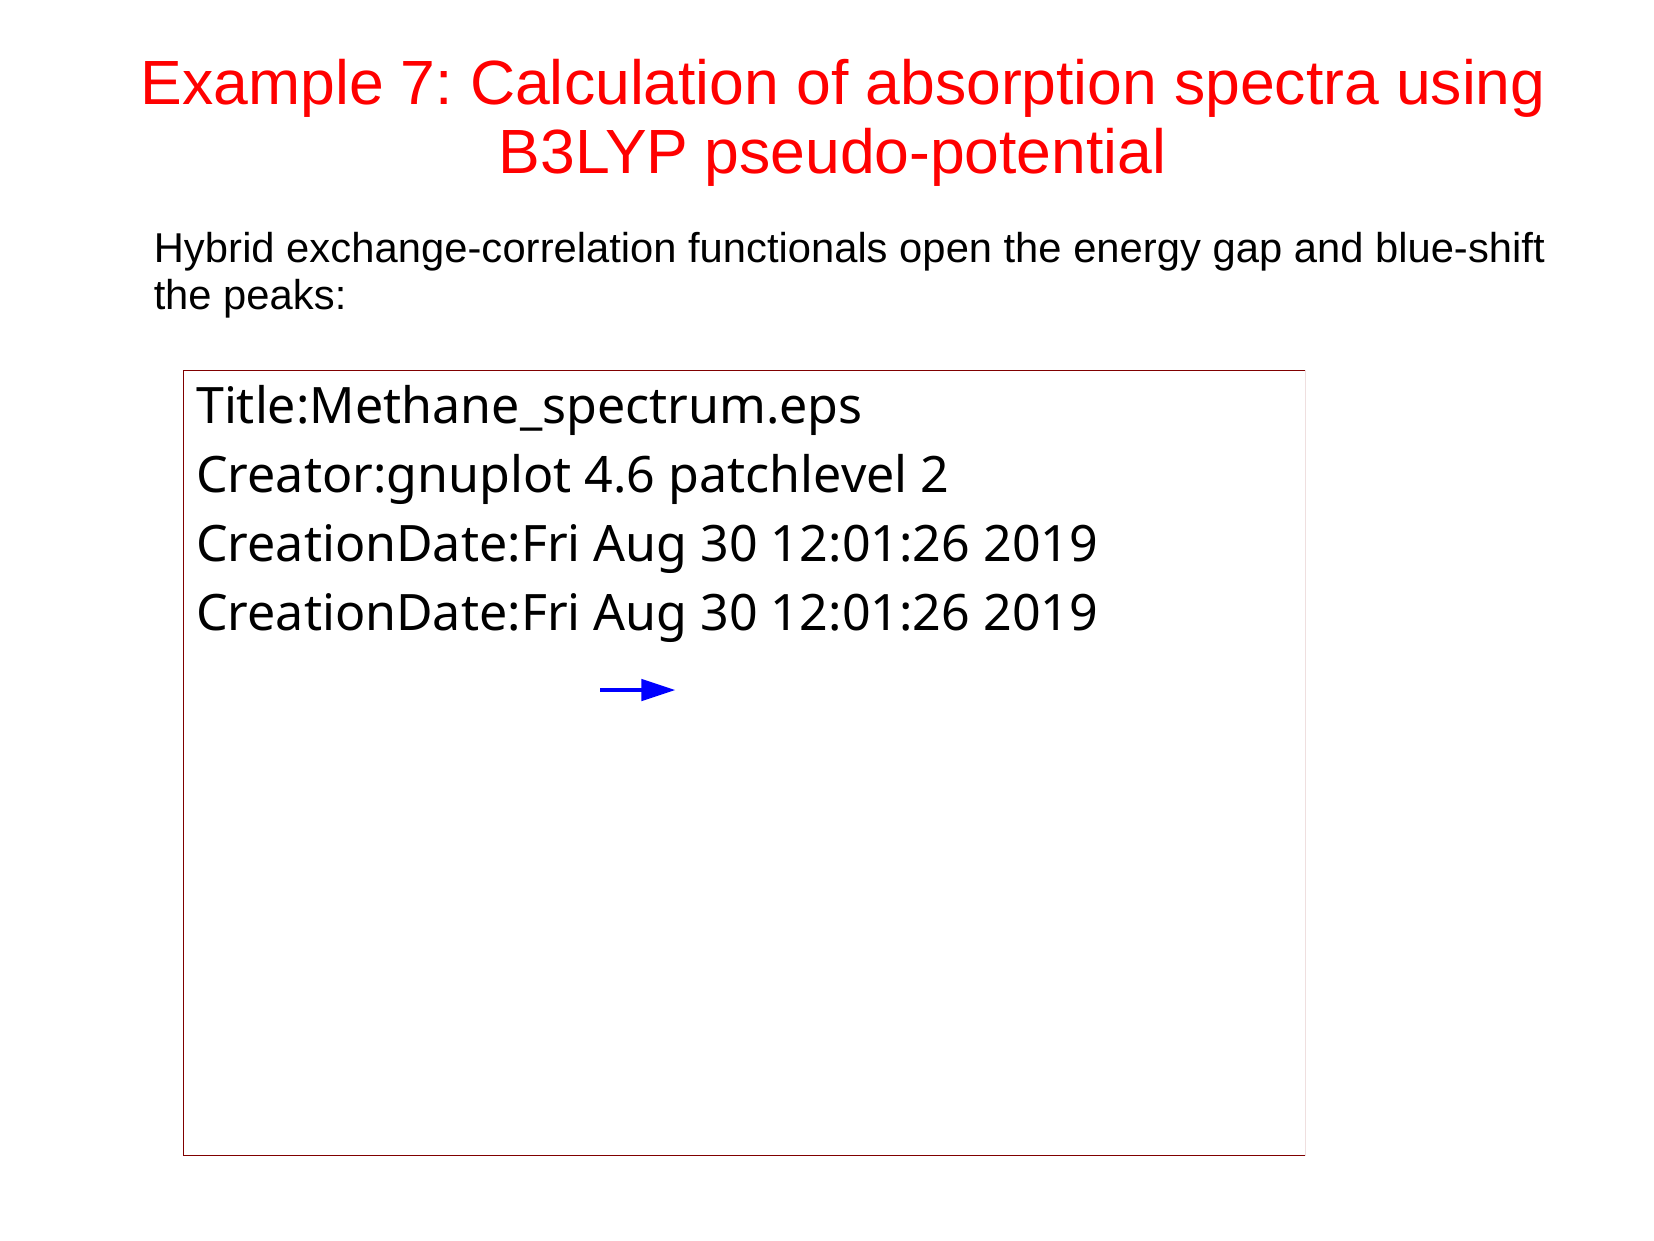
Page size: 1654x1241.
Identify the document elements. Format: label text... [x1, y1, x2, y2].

text_box Example 7: Calculation of absorption spectra using B3LYP pseudo-potential [15, 33, 1651, 202]
list Hybrid exchange-correlation functionals open the energy gap and blue-shift the peaks: [82, 225, 1571, 385]
picture [180, 366, 1306, 1156]
